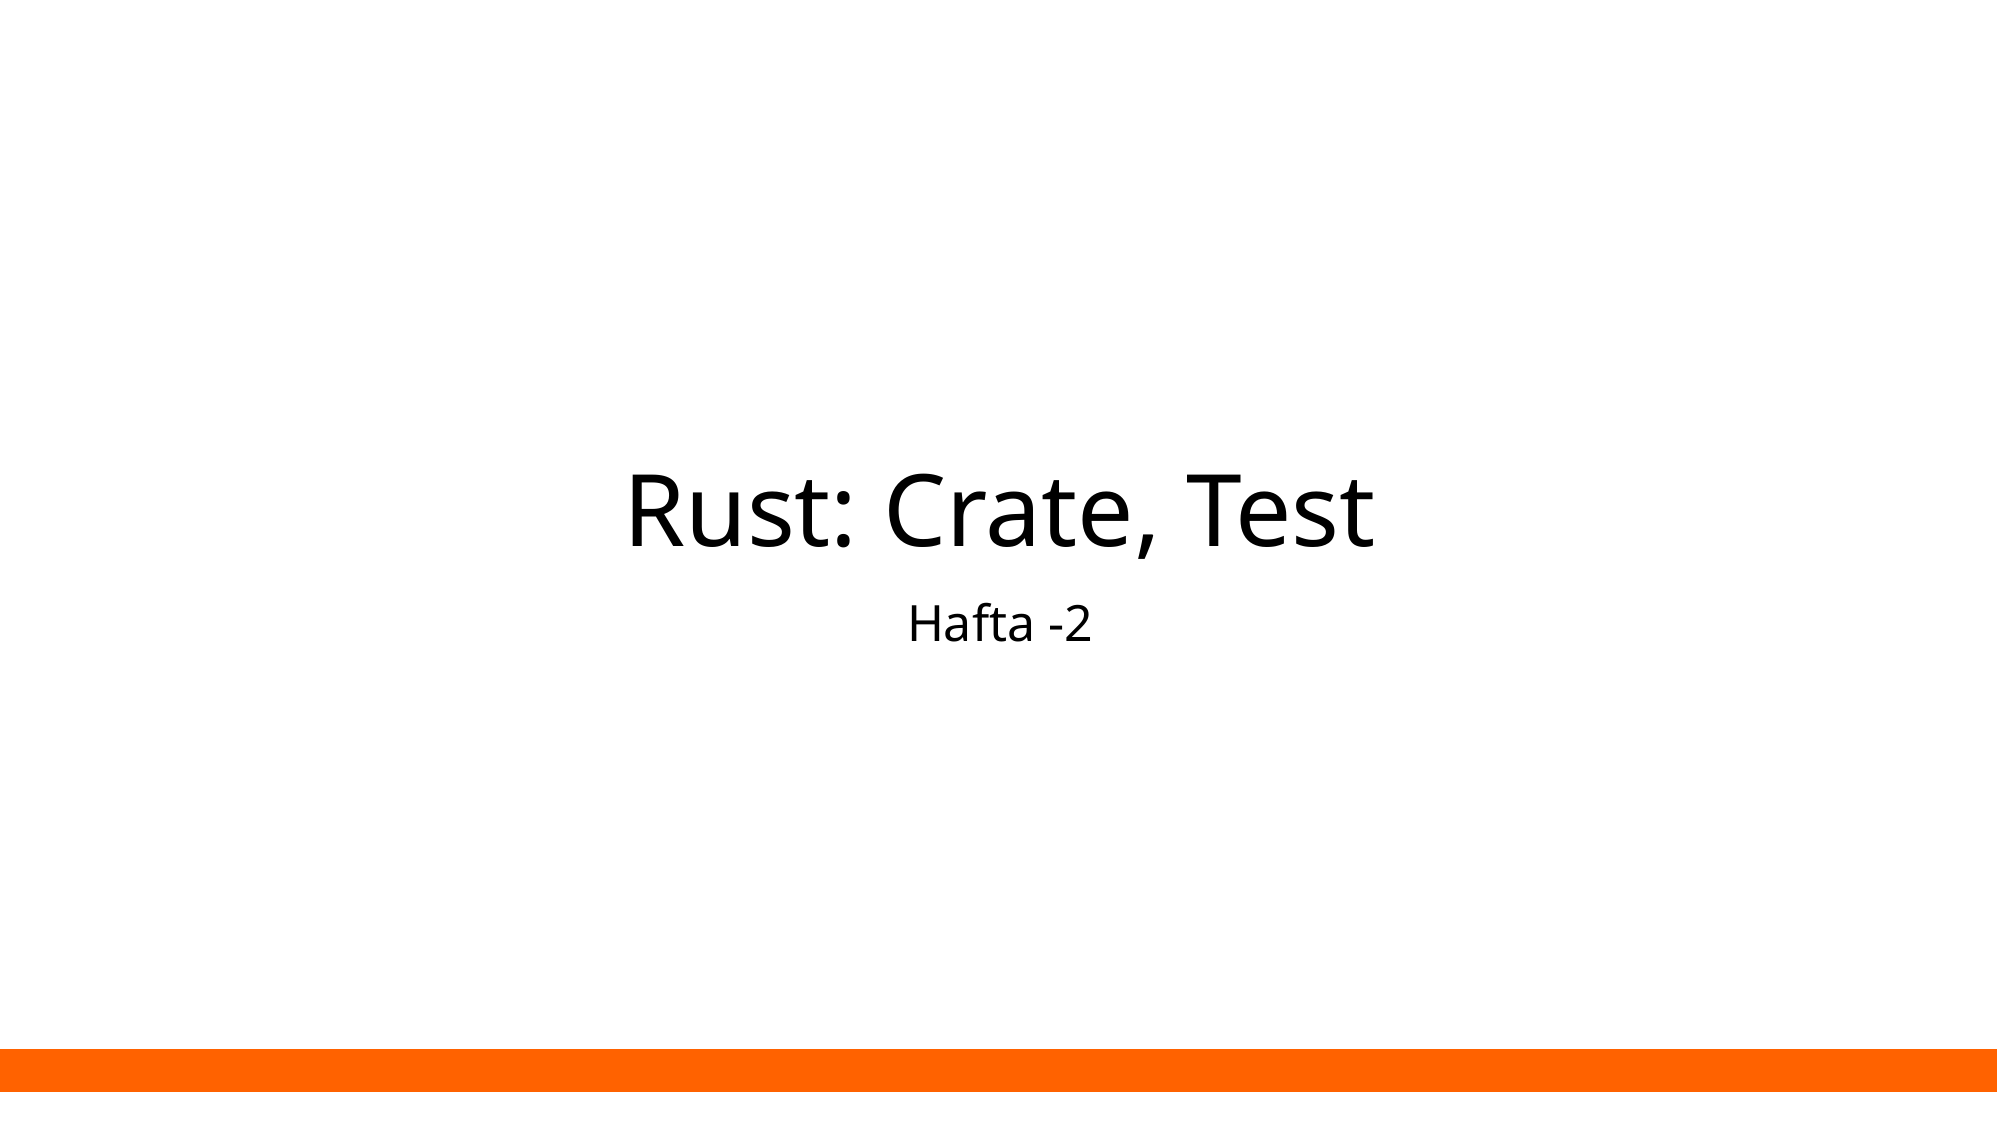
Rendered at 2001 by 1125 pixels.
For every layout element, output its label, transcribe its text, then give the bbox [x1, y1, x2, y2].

title Rust: Crate, Test [249, 184, 1750, 576]
subtitle Hafta -2 [249, 590, 1750, 863]
text_box [0, 1049, 1997, 1092]
